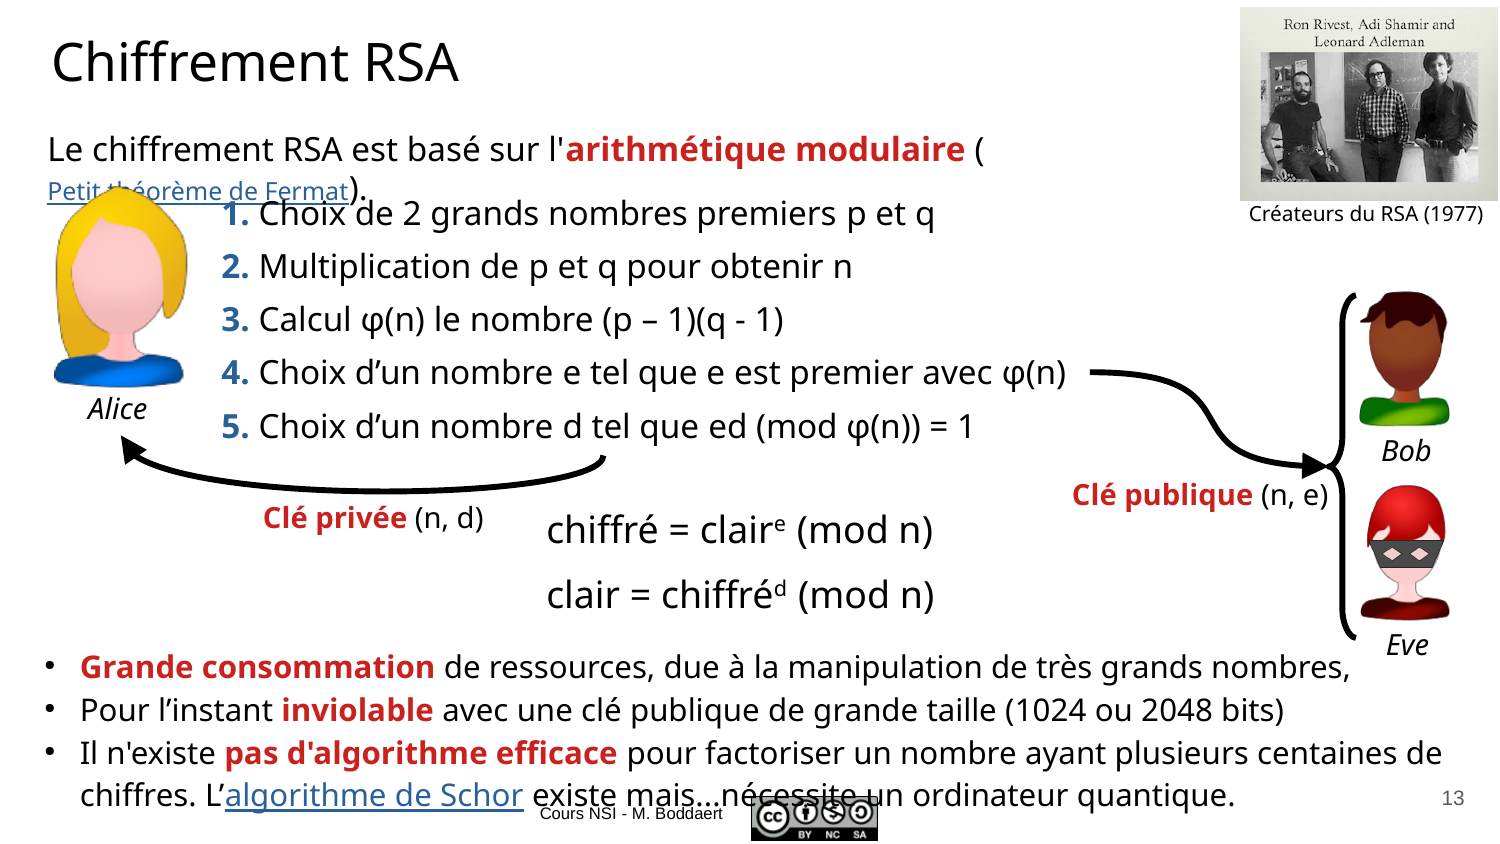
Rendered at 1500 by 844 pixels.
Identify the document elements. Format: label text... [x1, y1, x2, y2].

text_box 5. Choix d’un nombre d tel que ed (mod φ(n)) = 1 [206, 395, 995, 454]
text_box Eve [1371, 617, 1447, 666]
text_box Grande consommation de ressources, due à la manipulation de très grands nombres, Pour l’instant inviolable avec une clé publique de grande taille (1024 ou 2048 bits) Il n'existe pas d'algorithme efficace pour factoriser un nombre ayant plusieurs centaines de chiffres. L’algorithme de Schor existe mais...nécessite un ordinateur quantique. [29, 637, 1477, 798]
text_box Le chiffrement RSA est basé sur l'arithmétique modulaire (Petit théorème de Fermat). [32, 120, 1300, 183]
text_box Clé privée (n, d) [248, 490, 501, 544]
text_box clair = chiffréd (mod n) [531, 561, 947, 626]
picture [1356, 484, 1452, 622]
picture [1355, 289, 1451, 427]
picture [870, 798, 878, 804]
text_box 1. Choix de 2 grands nombres premiers p et q [206, 182, 915, 242]
text_box chiffré = claire (mod n) [531, 496, 946, 561]
slide_number <numéro> [1389, 764, 1480, 830]
text_box 2. Multiplication de p et q pour obtenir n [206, 235, 849, 295]
text_box 4. Choix d’un nombre e tel que e est premier avec φ(n) [206, 342, 1075, 401]
text_box Bob [1366, 423, 1445, 473]
text_box Alice [73, 380, 169, 430]
text_box Créateurs du RSA (1977) [1234, 191, 1500, 237]
text_box 3. Calcul φ(n) le nombre (p – 1)(q - 1) [206, 289, 814, 342]
picture [751, 798, 878, 841]
picture [47, 183, 191, 390]
picture [1240, 7, 1498, 191]
title Chiffrement RSA [51, 13, 1449, 108]
text_box Clé publique (n, e) [1057, 466, 1342, 520]
